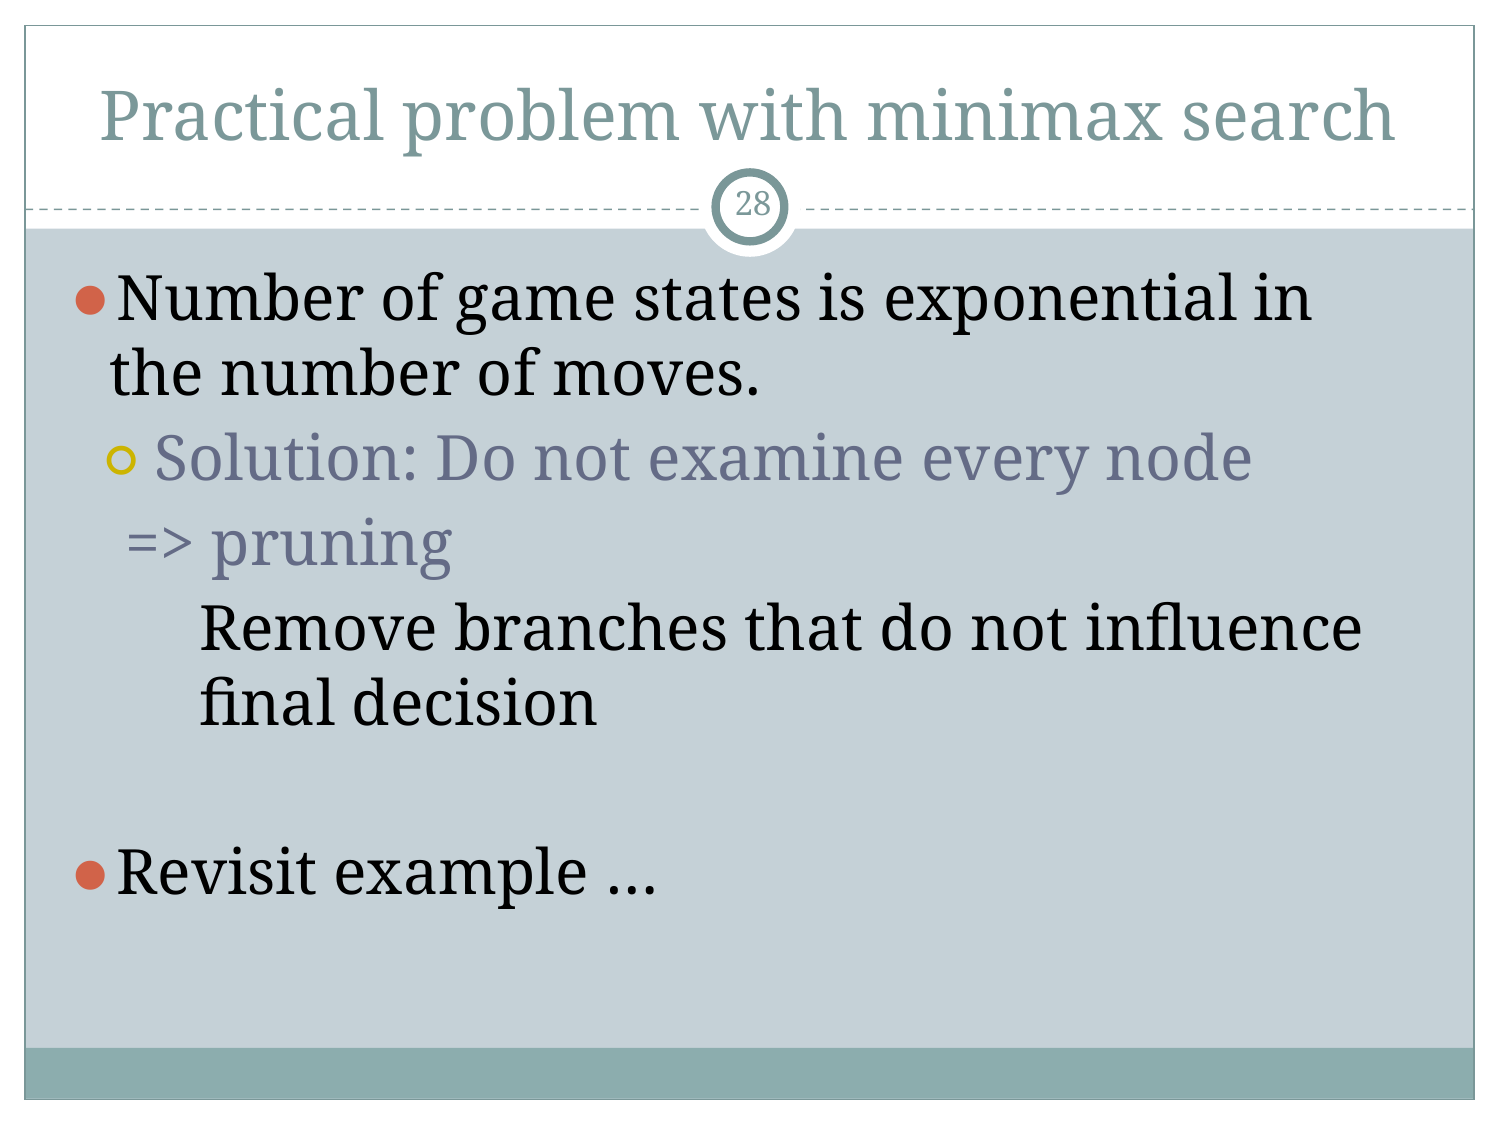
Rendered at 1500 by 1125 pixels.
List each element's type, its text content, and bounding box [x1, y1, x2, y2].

slide_number <number> [715, 168, 791, 241]
list Number of game states is exponential in the number of moves. Solution: Do not examine every node => pruning Remove branches that do not influence final decision Revisit example … [49, 250, 1432, 1001]
title Practical problem with minimax search [49, 37, 1450, 162]
